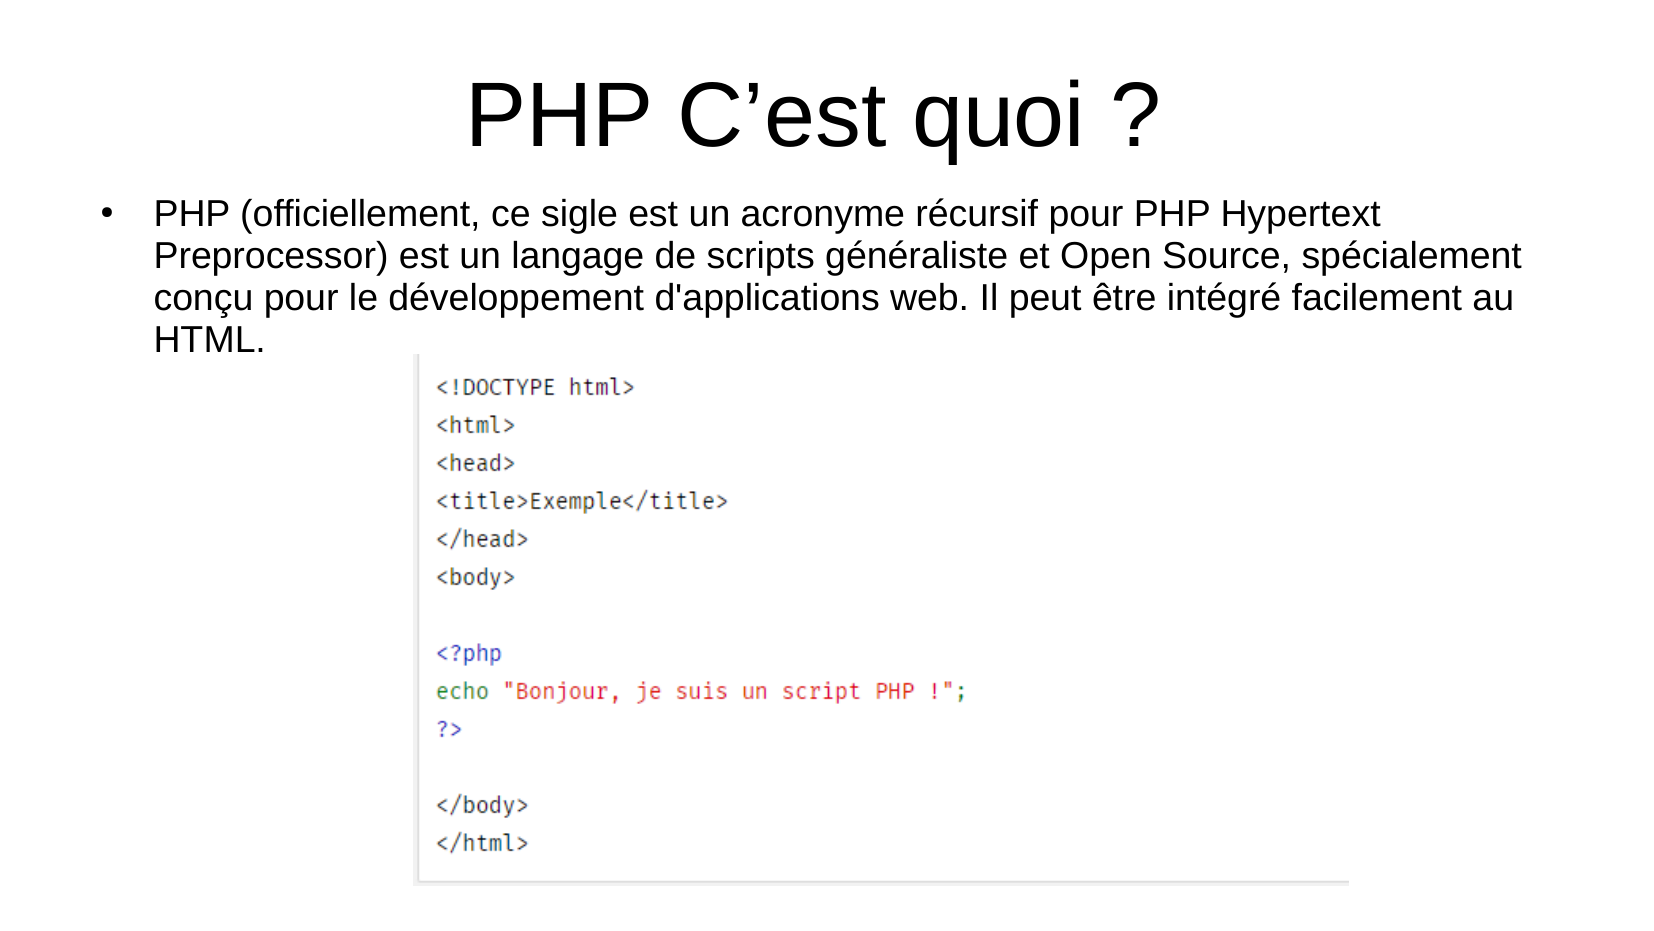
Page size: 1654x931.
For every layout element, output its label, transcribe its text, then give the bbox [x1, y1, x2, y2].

list PHP (officiellement, ce sigle est un acronyme récursif pour PHP Hypertext Preprocessor) est un langage de scripts généraliste et Open Source, spécialement conçu pour le développement d'applications web. Il peut être intégré facilement au HTML. [82, 192, 1595, 861]
picture [413, 354, 1349, 886]
title PHP C’est quoi ? [82, 37, 1571, 192]
